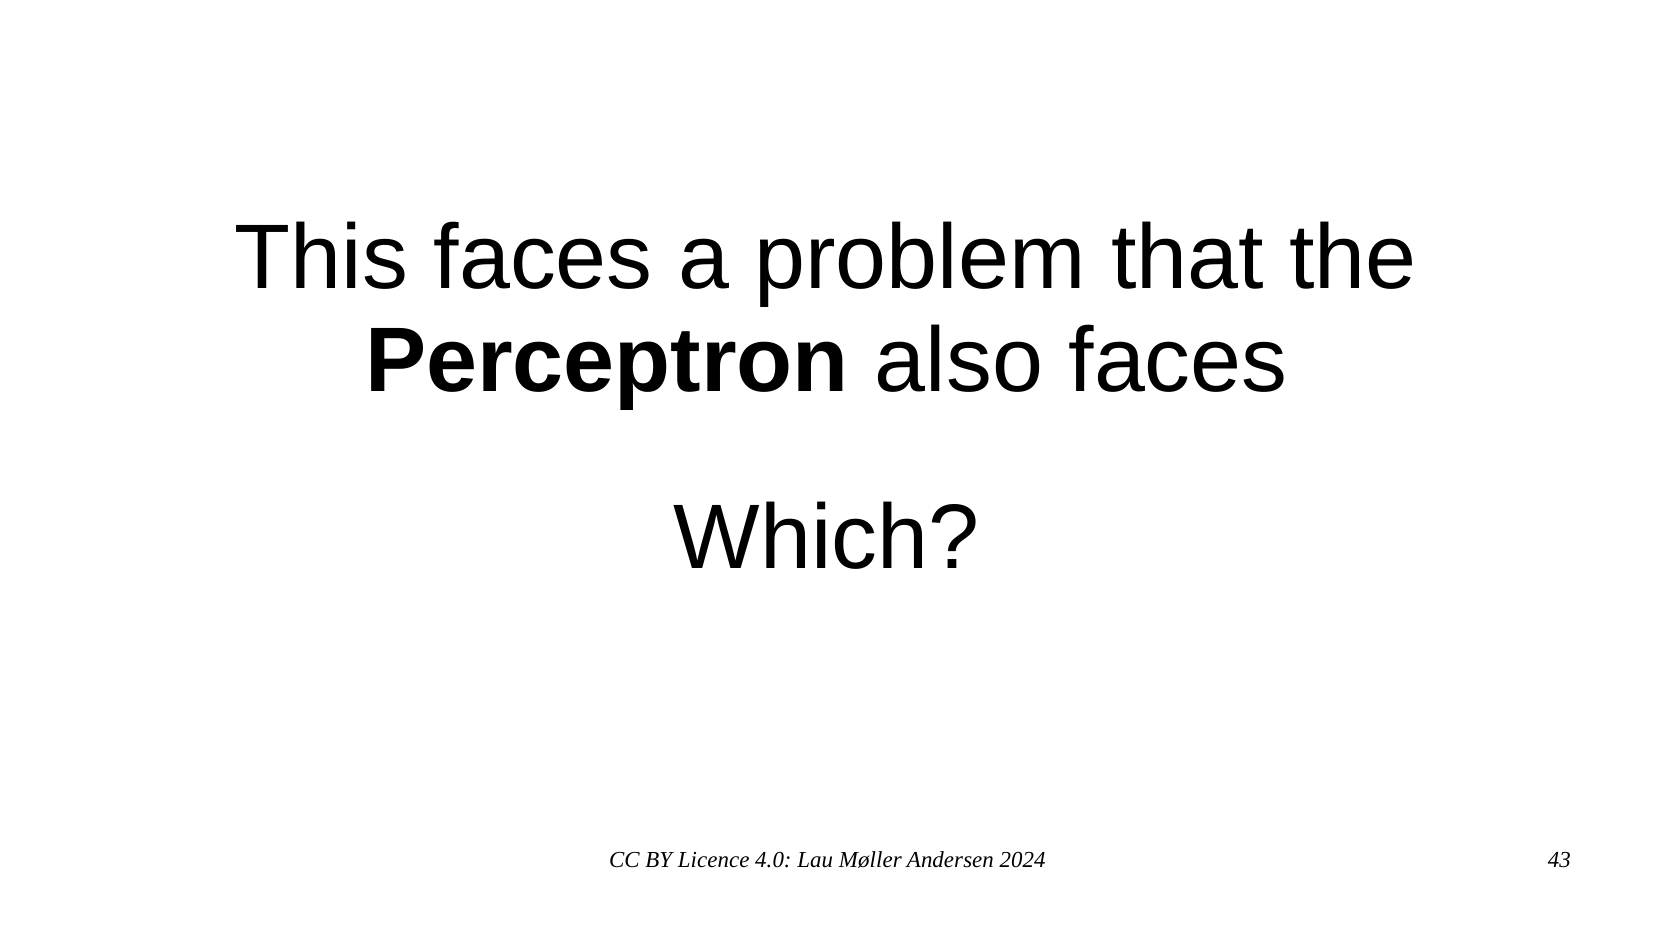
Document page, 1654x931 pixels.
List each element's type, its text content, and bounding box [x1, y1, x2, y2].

subtitle This faces a problem that the Perceptron also faces Which? [82, 37, 1571, 757]
